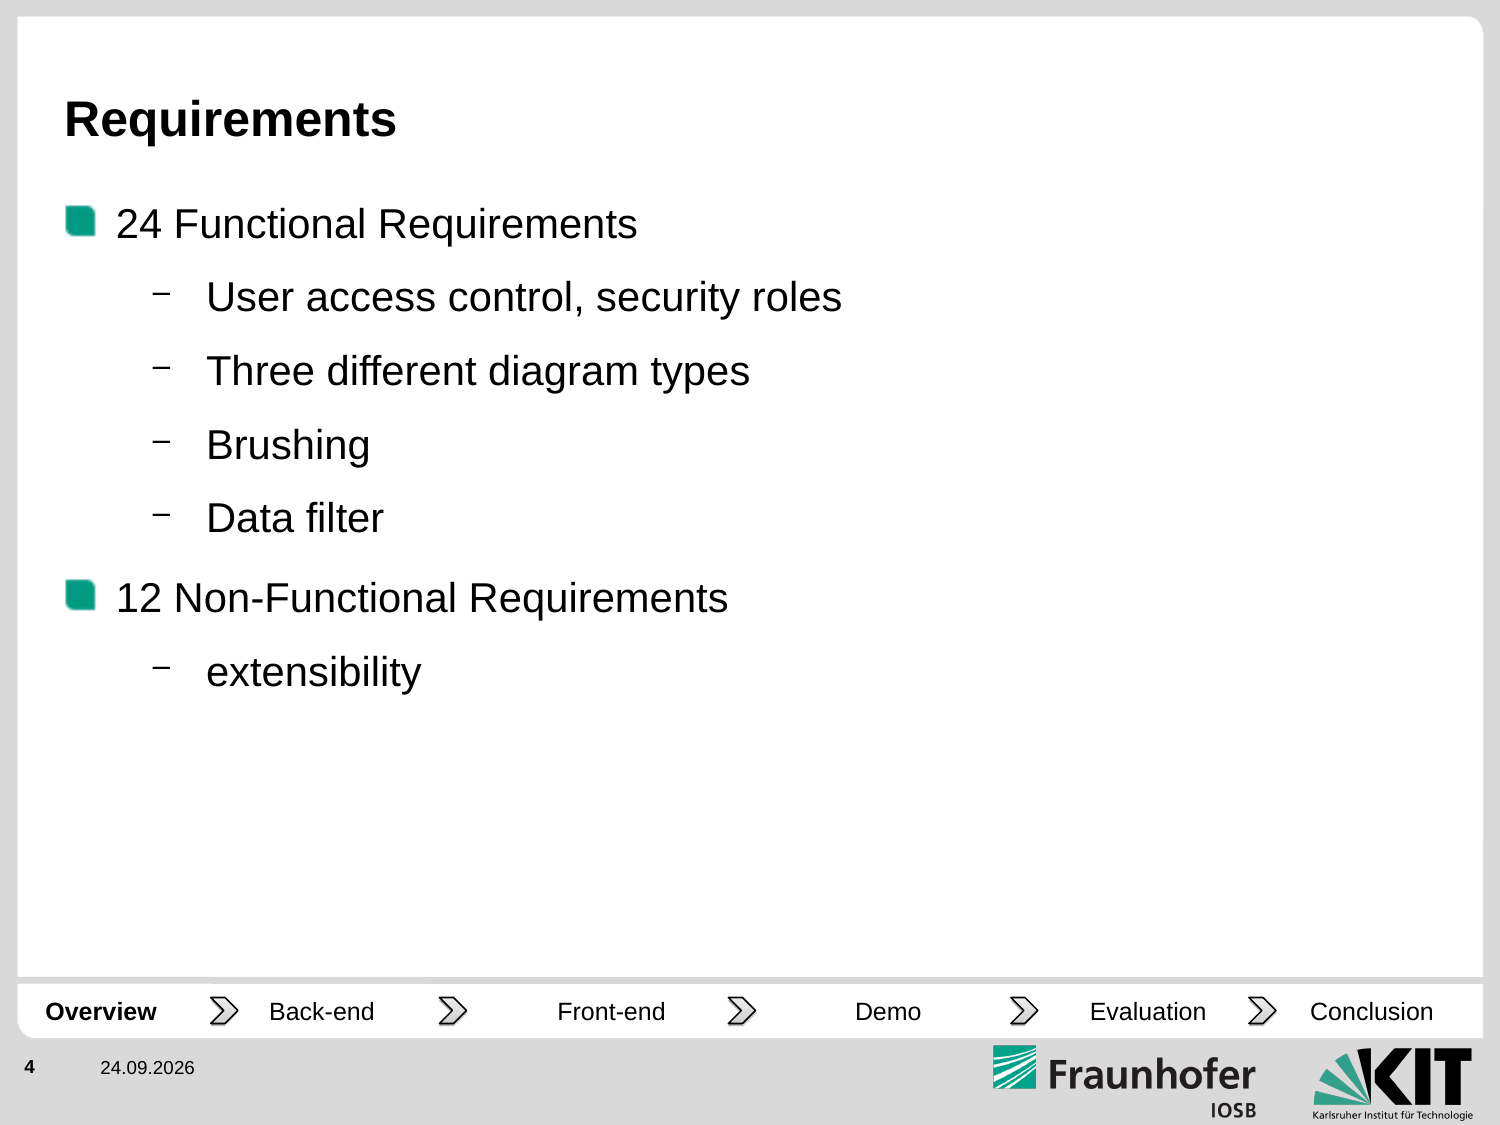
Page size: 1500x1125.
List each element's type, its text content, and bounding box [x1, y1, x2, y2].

text_box [728, 997, 756, 1024]
text_box Front-end [542, 987, 682, 1033]
text_box Demo [840, 987, 937, 1033]
text_box Back-end [254, 987, 418, 1033]
text_box Conclusion [1295, 987, 1500, 1033]
picture [0, 0, 1500, 1125]
text_box [1010, 997, 1038, 1024]
text_box [439, 997, 467, 1024]
text_box Overview [30, 987, 194, 1033]
list 24 Functional Requirements User access control, security roles Three different diagram types Brushing Data filter 12 Non-Functional Requirements extensibility [64, 196, 1436, 966]
text_box [210, 997, 238, 1024]
text_box 17.04.2019 [100, 1055, 272, 1115]
title Requirements [64, 54, 1198, 147]
text_box Evaluation [1075, 987, 1222, 1033]
text_box [1248, 997, 1277, 1024]
